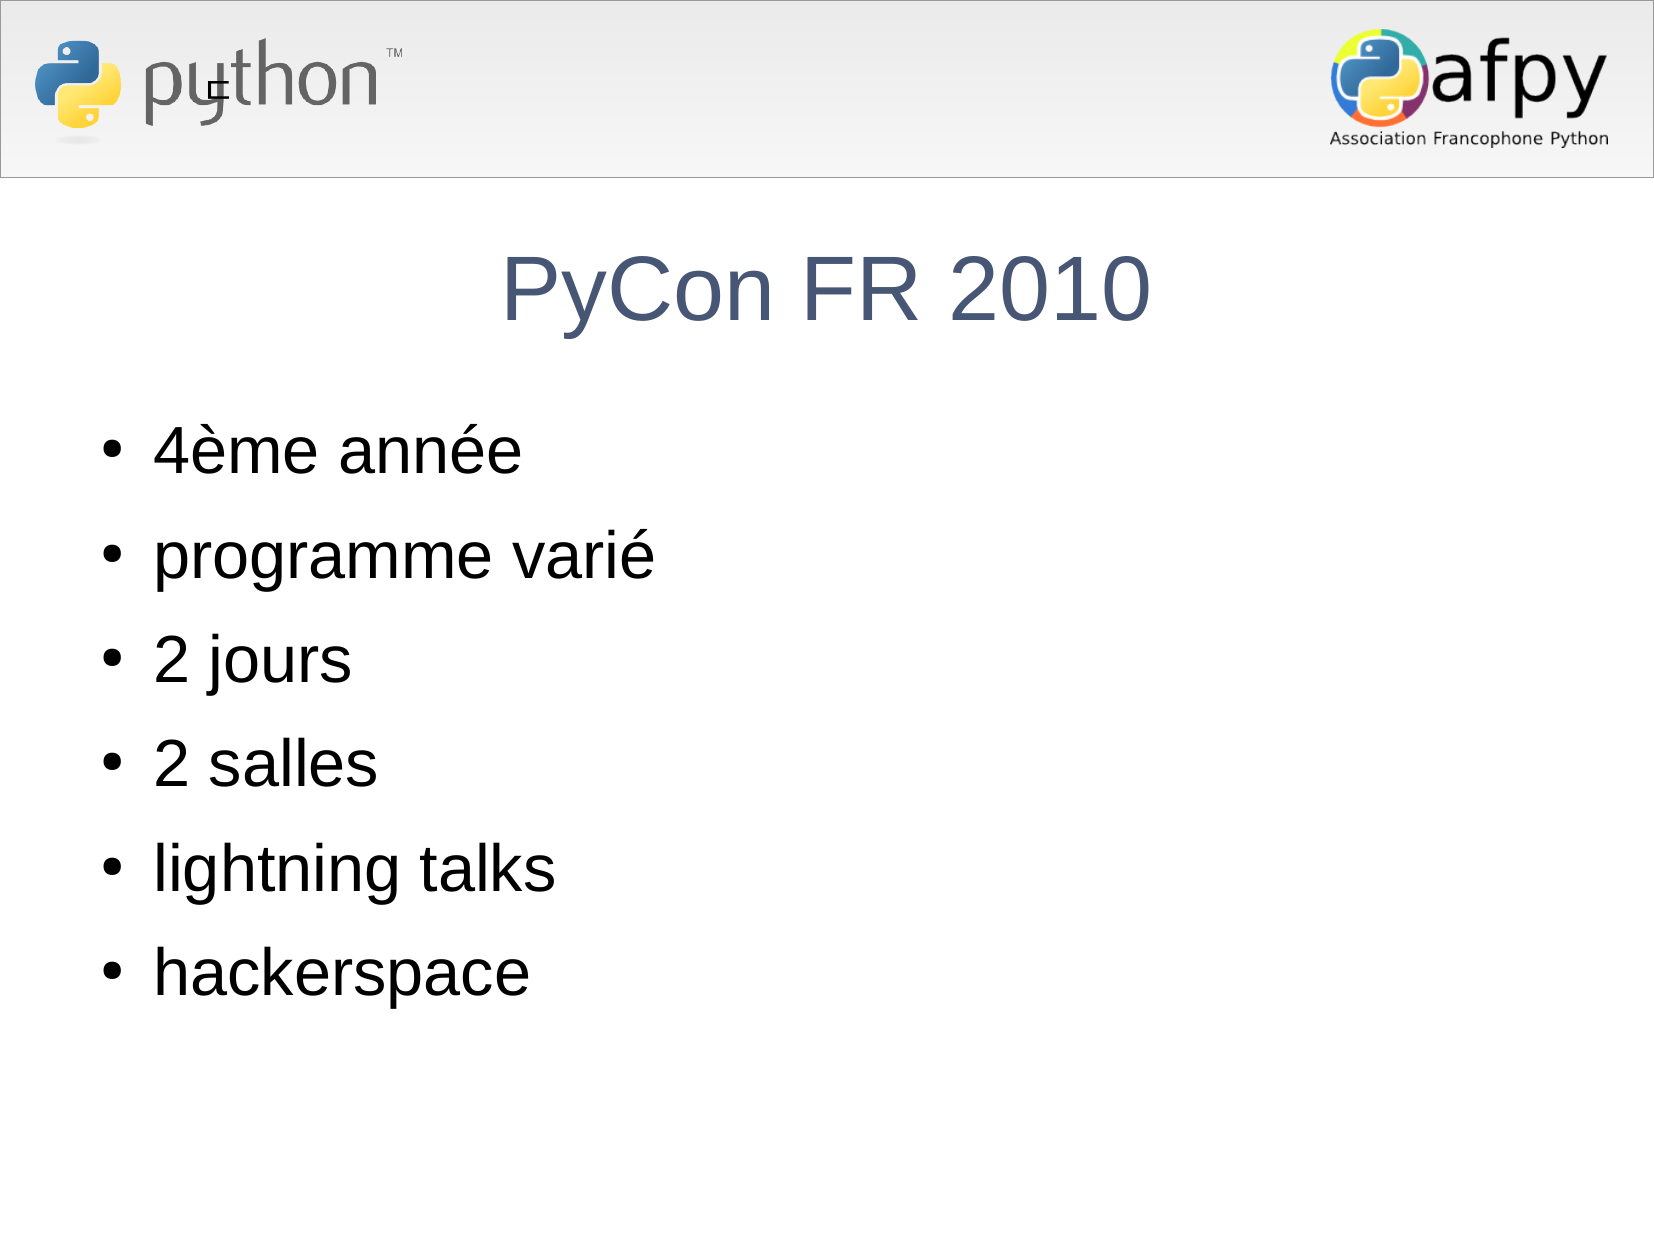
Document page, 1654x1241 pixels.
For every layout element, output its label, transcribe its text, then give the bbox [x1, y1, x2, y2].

picture [1330, 29, 1608, 148]
picture [35, 38, 402, 145]
title PyCon FR 2010 [82, 192, 1571, 385]
list 4ème année programme varié 2 jours 2 salles lightning talks hackerspace [82, 413, 1571, 1109]
